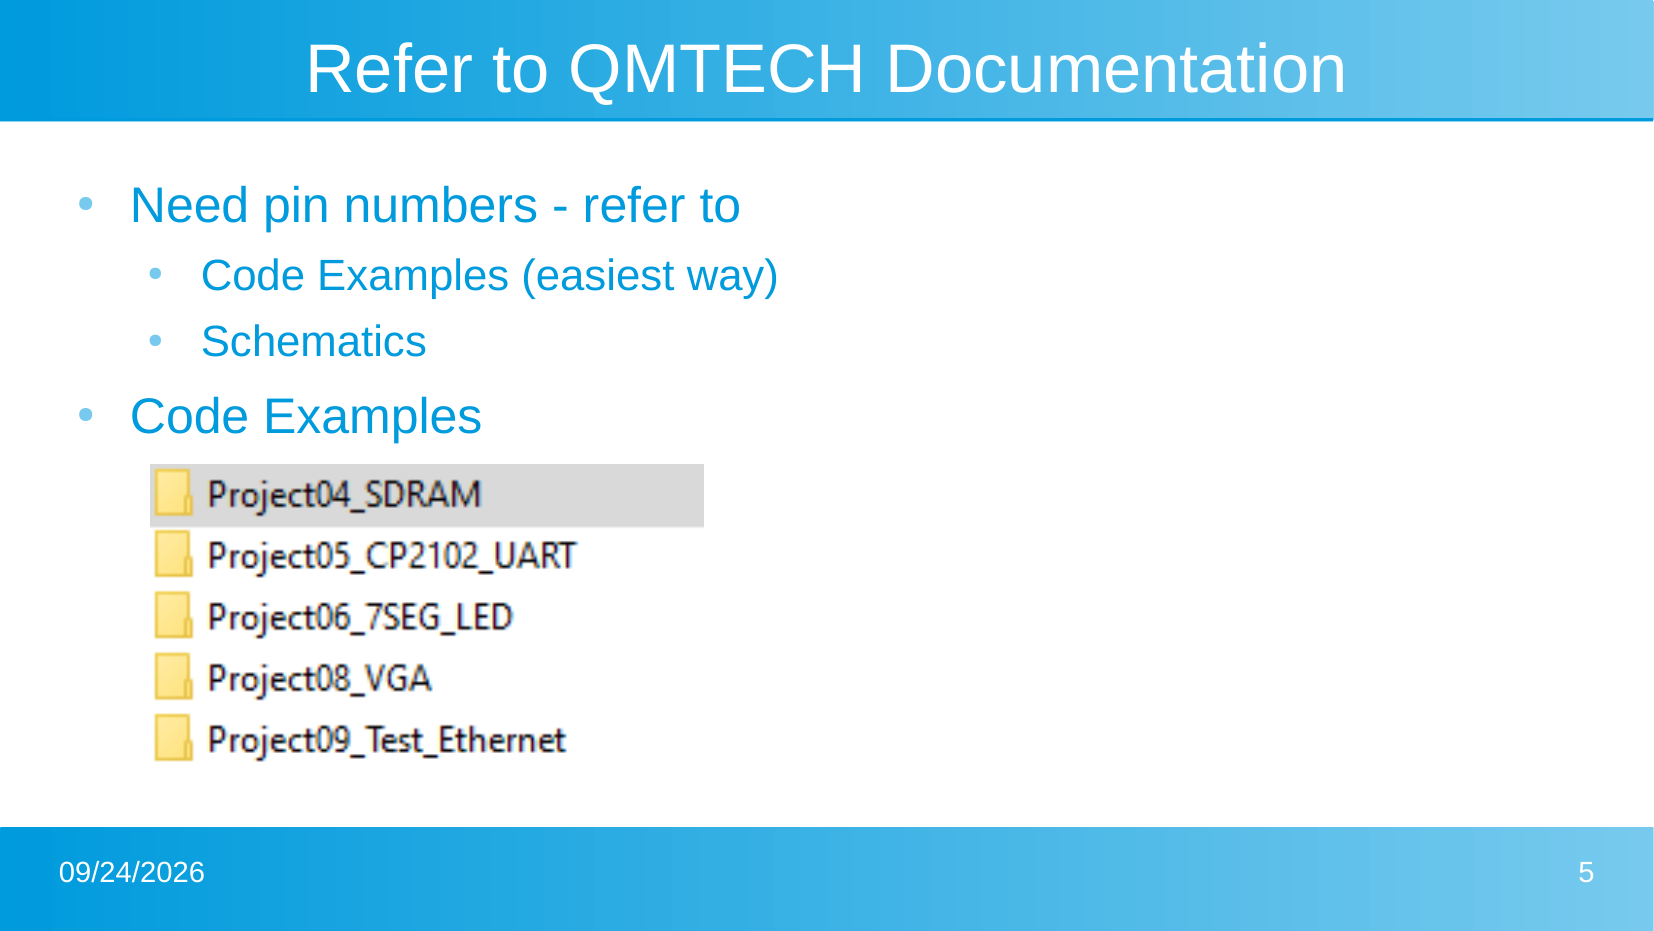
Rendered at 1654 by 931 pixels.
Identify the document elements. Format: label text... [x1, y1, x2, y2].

list Need pin numbers - refer to Code Examples (easiest way) Schematics Code Examples [59, 177, 1595, 488]
title Refer to QMTECH Documentation [59, 29, 1595, 108]
picture [150, 464, 704, 788]
